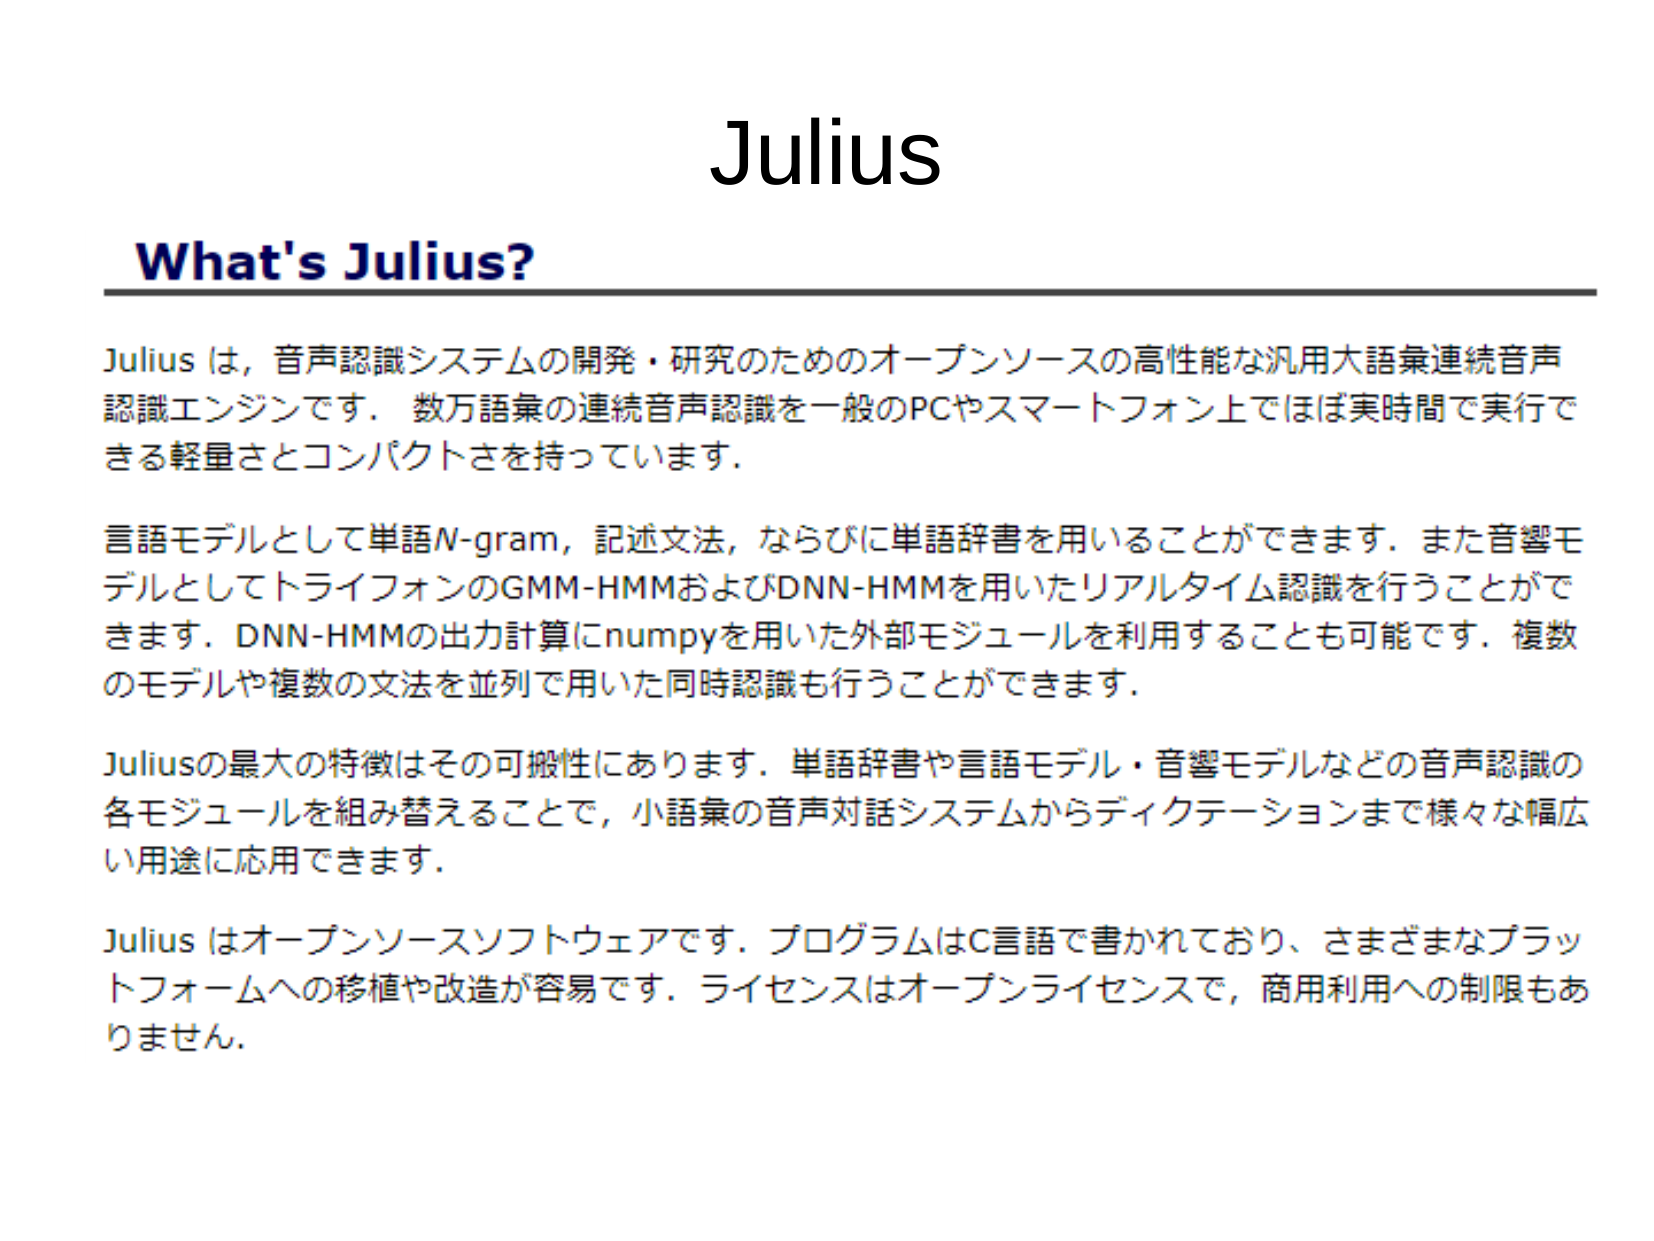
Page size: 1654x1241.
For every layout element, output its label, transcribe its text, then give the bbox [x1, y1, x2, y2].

title Julius [82, 49, 1571, 257]
picture [84, 230, 1609, 1063]
